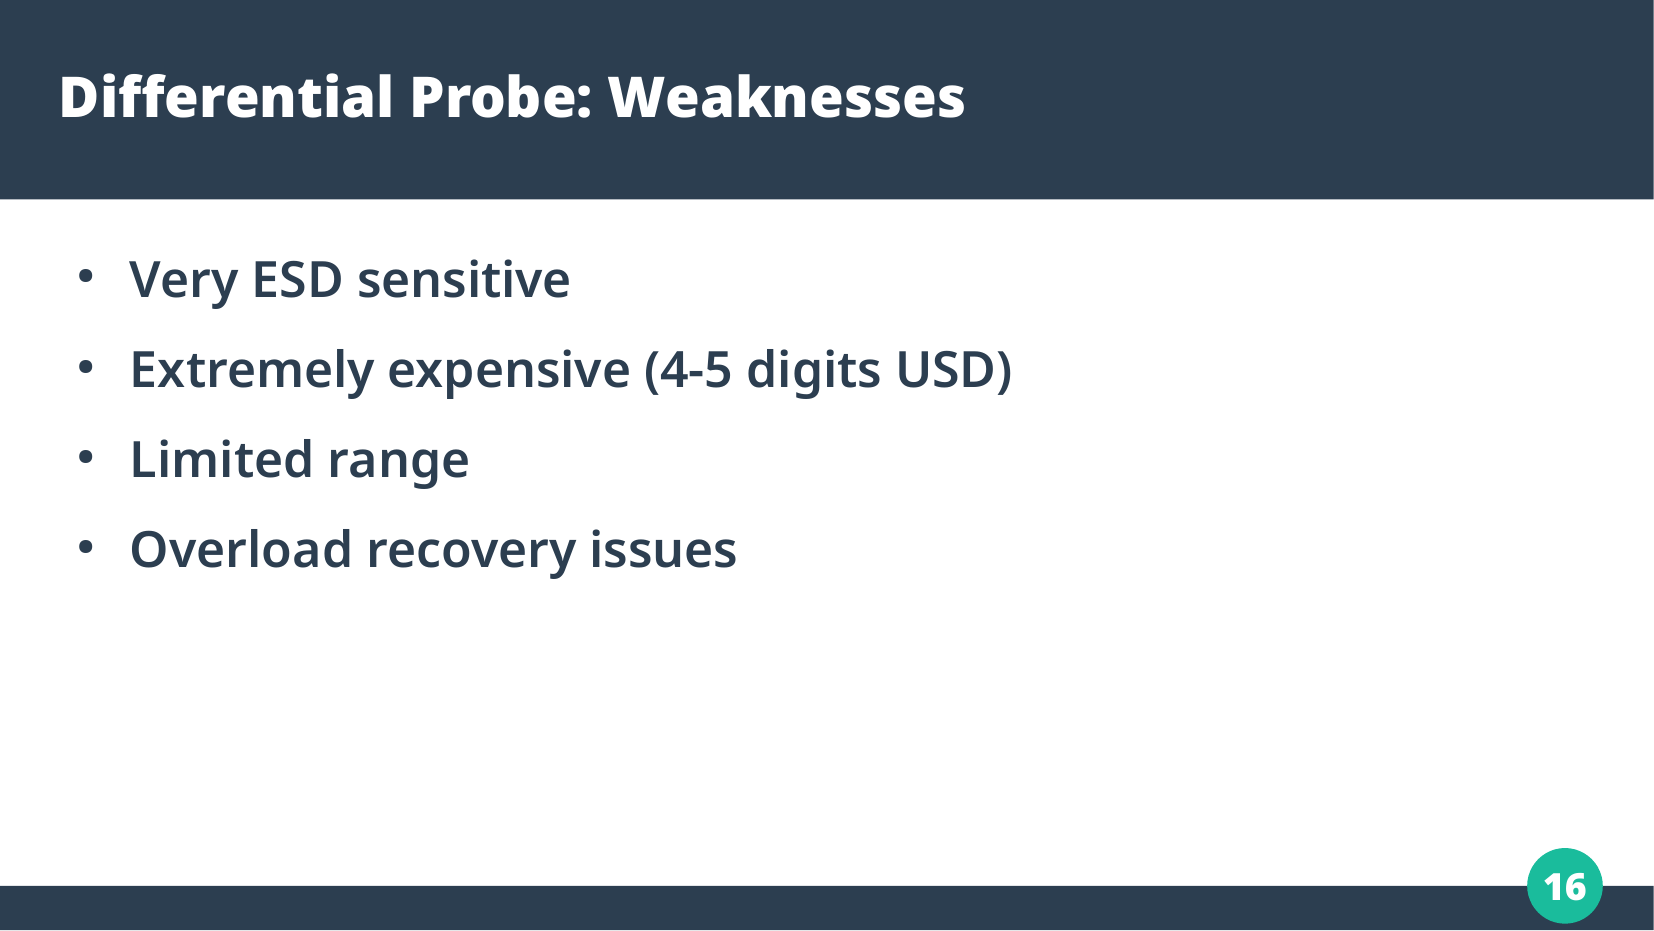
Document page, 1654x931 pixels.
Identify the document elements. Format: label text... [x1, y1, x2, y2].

title Differential Probe: Weaknesses [59, 37, 1595, 155]
list Very ESD sensitive Extremely expensive (4-5 digits USD) Limited range Overload recovery issues [59, 243, 1595, 864]
